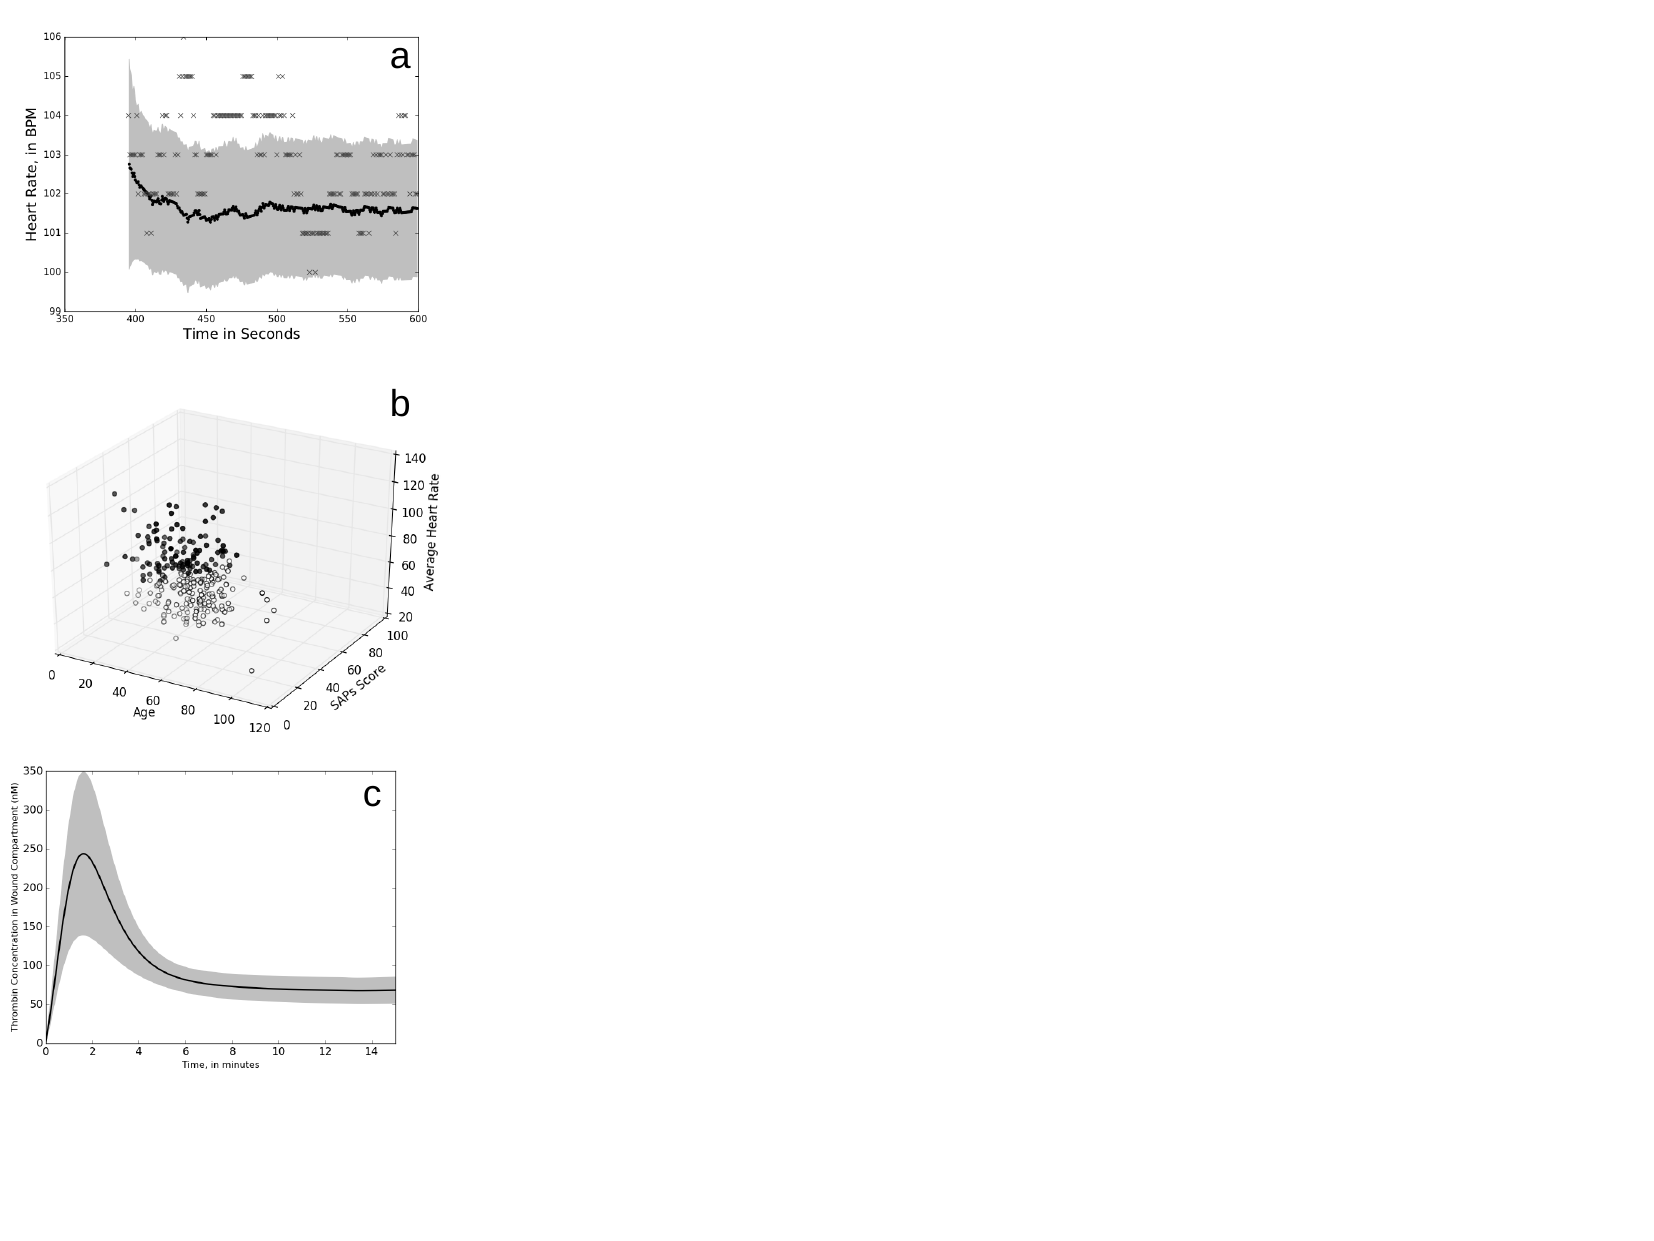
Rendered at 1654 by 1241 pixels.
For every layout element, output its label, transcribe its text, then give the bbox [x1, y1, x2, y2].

text_box a [375, 27, 406, 85]
text_box c [348, 765, 379, 822]
text_box b [375, 375, 406, 432]
picture [0, 5, 496, 1077]
